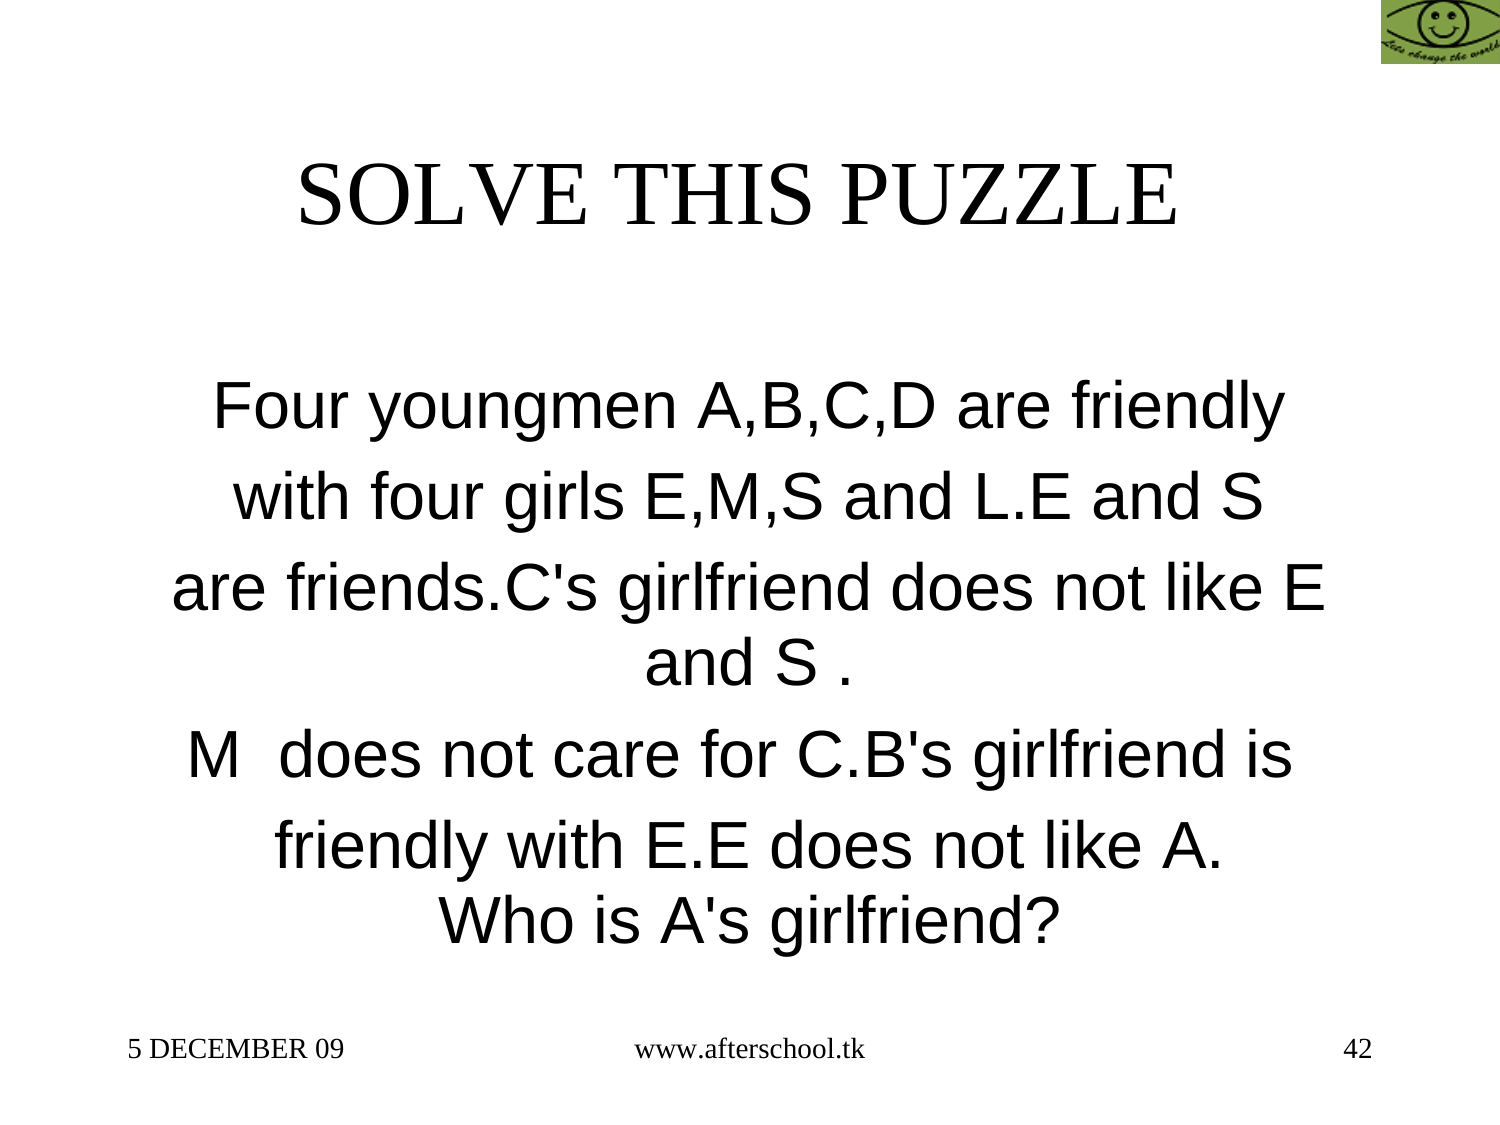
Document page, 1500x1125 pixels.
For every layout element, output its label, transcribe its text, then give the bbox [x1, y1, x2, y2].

picture [1381, 0, 1500, 64]
title SOLVE THIS PUZZLE [112, 107, 1388, 281]
subtitle Four youngmen A,B,C,D are friendly with four girls E,M,S and L.E and S are friends.C's girlfriend does not like E and S . M does not care for C.B's girlfriend is friendly with E.E does not like A. Who is A's girlfriend? [112, 332, 1388, 993]
